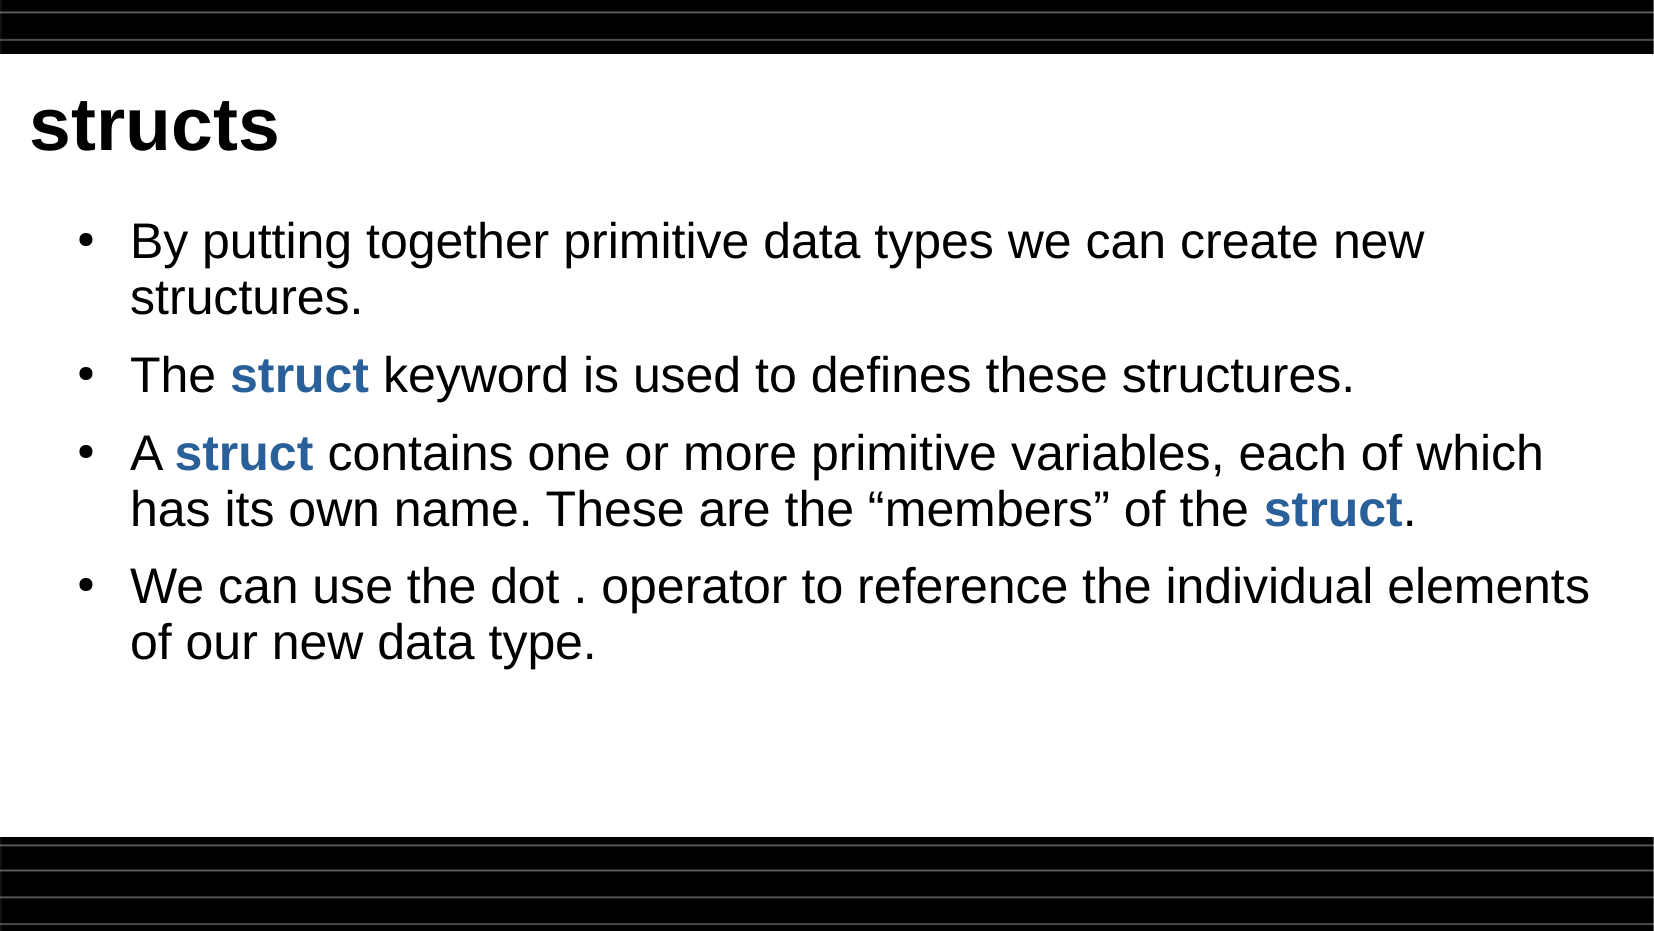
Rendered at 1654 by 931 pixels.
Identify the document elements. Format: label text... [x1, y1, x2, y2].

picture [0, 837, 1654, 931]
text_box structs [15, 75, 1546, 174]
picture [0, 0, 1654, 54]
list By putting together primitive data types we can create new structures. The struct keyword is used to defines these structures. A struct contains one or more primitive variables, each of which has its own name. These are the “members” of the struct. We can use the dot . operator to reference the individual elements of our new data type. [59, 213, 1636, 826]
